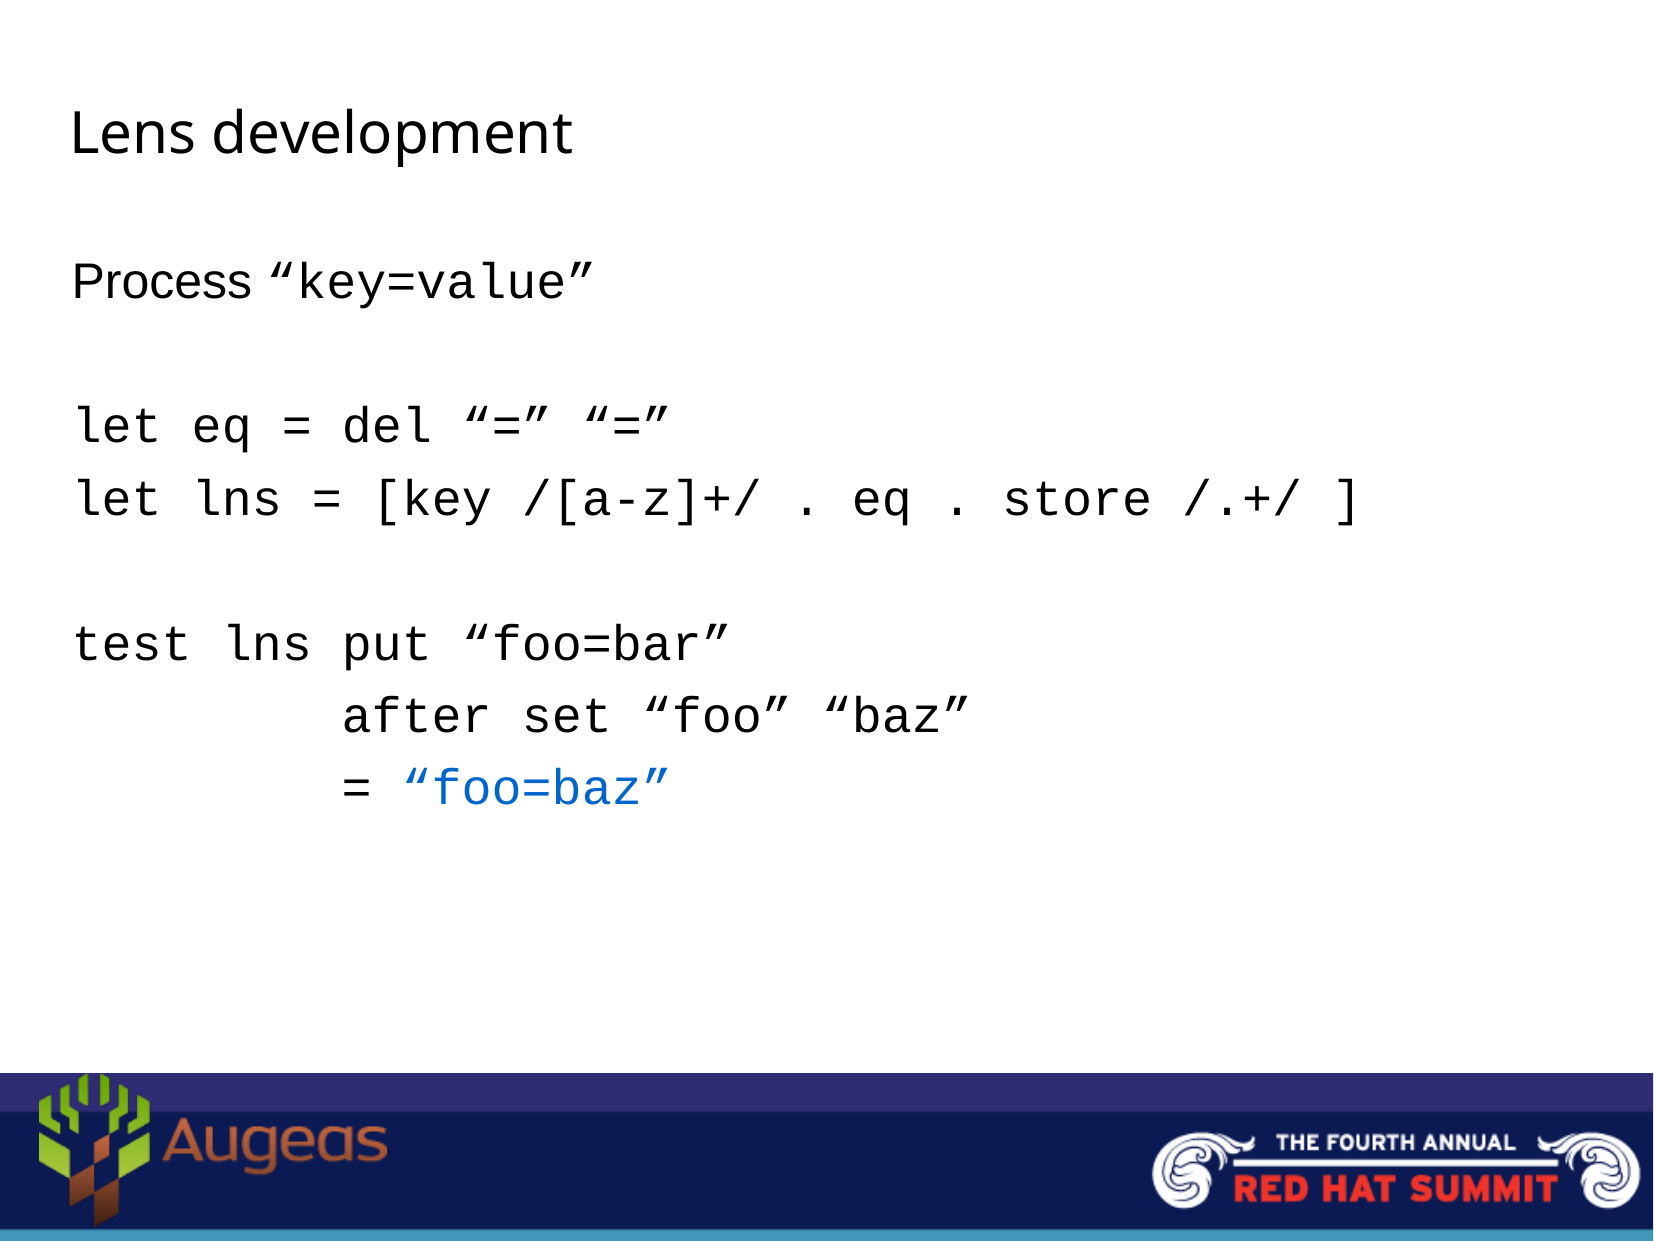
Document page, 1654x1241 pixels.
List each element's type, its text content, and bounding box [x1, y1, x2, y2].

picture [0, 1073, 1654, 1241]
list Process “key=value” let eq = del “=” “=” let lns = [key /[a-z]+/ . eq . store /.+/ ] test lns put “foo=bar” after set “foo” “baz” = “foo=baz” [71, 180, 1495, 1089]
title Lens development [69, 71, 1501, 190]
